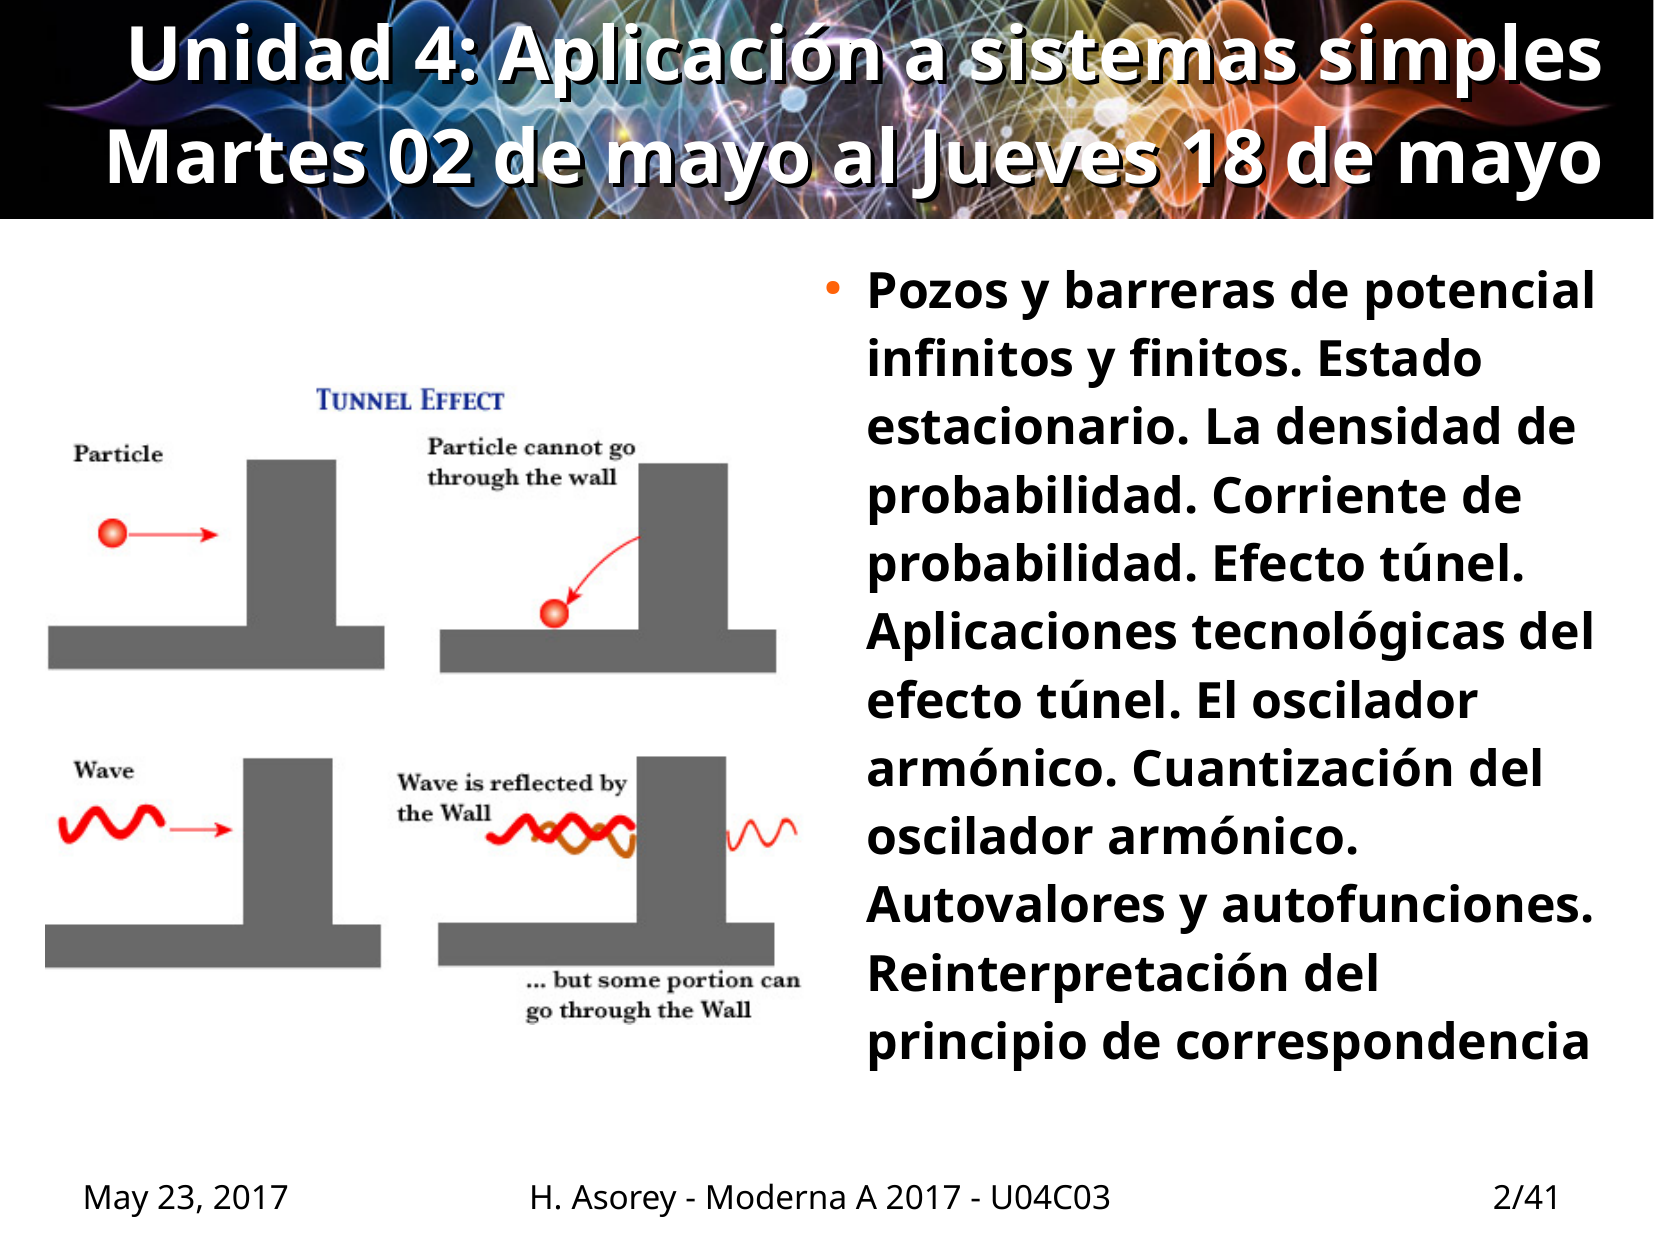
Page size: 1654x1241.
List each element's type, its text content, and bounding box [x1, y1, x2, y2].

picture [0, 0, 1654, 219]
list Pozos y barreras de potencial infinitos y finitos. Estado estacionario. La densidad de probabilidad. Corriente de probabilidad. Efecto túnel. Aplicaciones tecnológicas del efecto túnel. El oscilador armónico. Cuantización del oscilador armónico. Autovalores y autofunciones. Reinterpretación del principio de correspondencia [810, 255, 1606, 1156]
title Unidad 4: Aplicación a sistemas simples Martes 02 de mayo al Jueves 18 de mayo [45, 11, 1606, 195]
picture [45, 385, 807, 1025]
